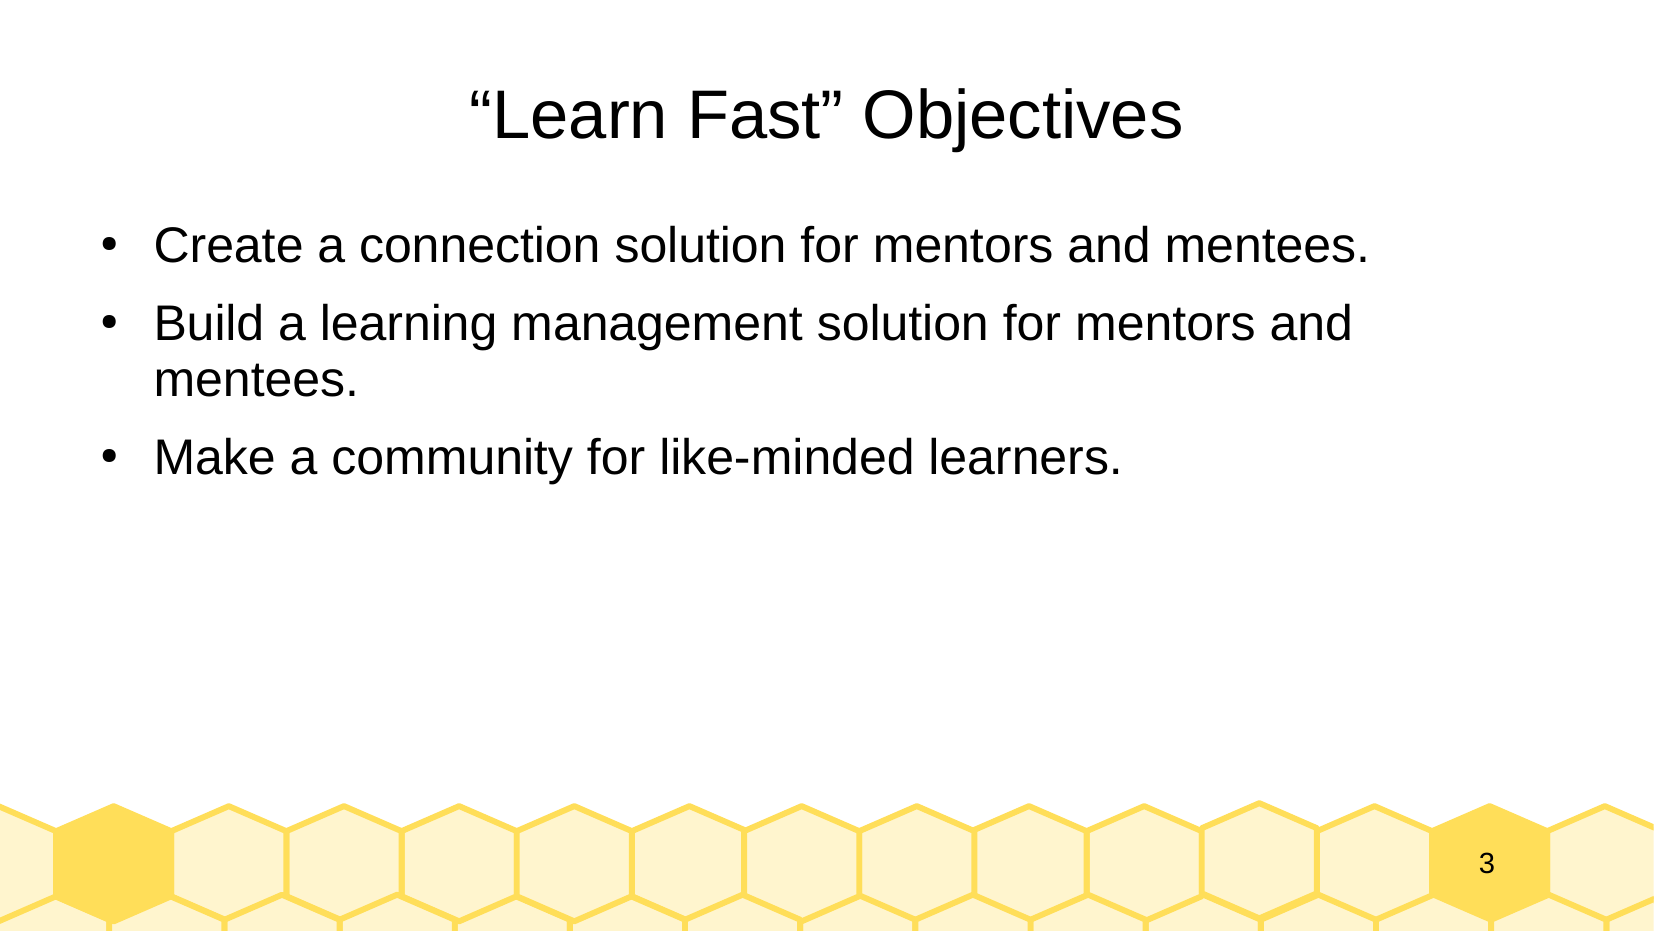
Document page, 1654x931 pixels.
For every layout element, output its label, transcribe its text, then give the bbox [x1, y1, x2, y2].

list Create a connection solution for mentors and mentees. Build a learning management solution for mentors and mentees. Make a community for like-minded learners. [82, 217, 1571, 758]
title “Learn Fast” Objectives [82, 37, 1571, 193]
